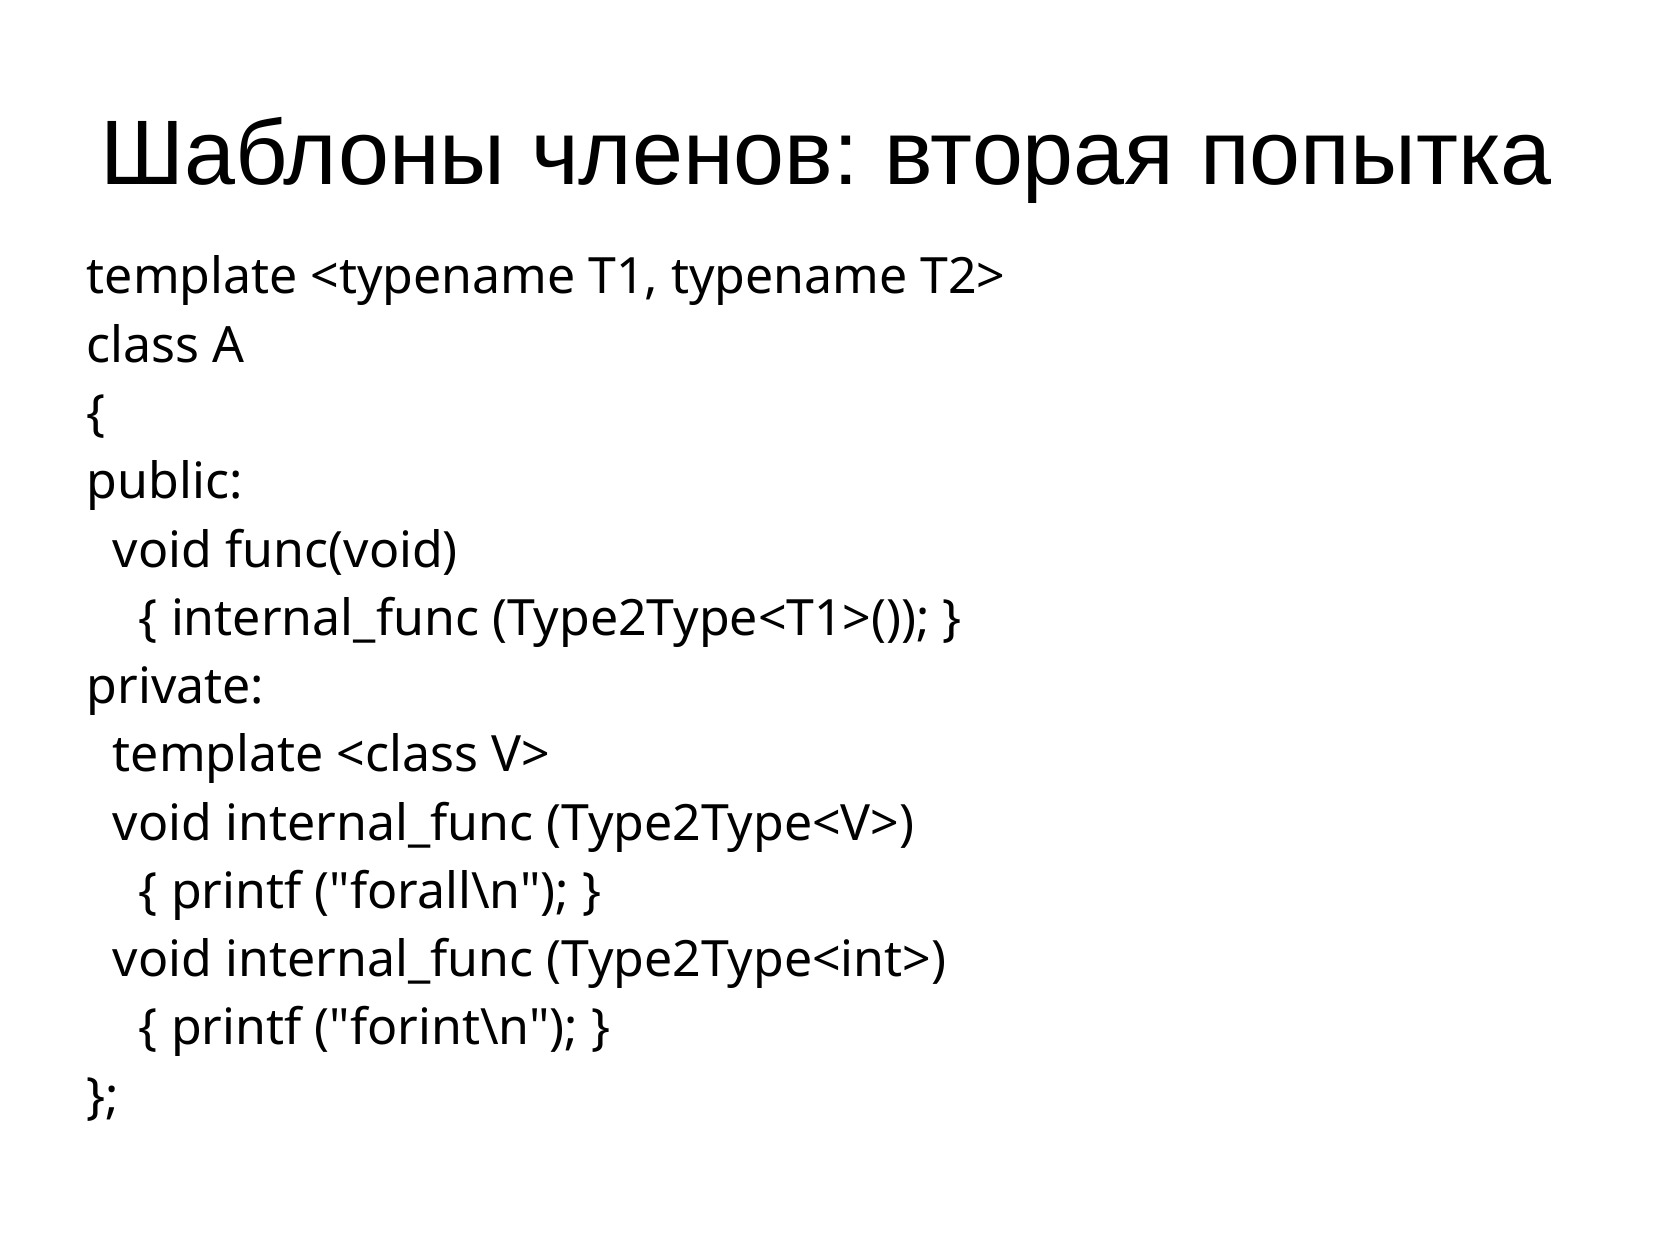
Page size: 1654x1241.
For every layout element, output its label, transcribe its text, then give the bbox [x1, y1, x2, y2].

title Шаблоны членов: вторая попытка [82, 56, 1571, 250]
subtitle template <typename T1, typename T2> class A { public: void func(void) { internal_func (Type2Type<T1>()); } private: template <class V> void internal_func (Type2Type<V>) { printf ("forall\n"); } void internal_func (Type2Type<int>) { printf ("forint\n"); } }; [86, 248, 1576, 1120]
